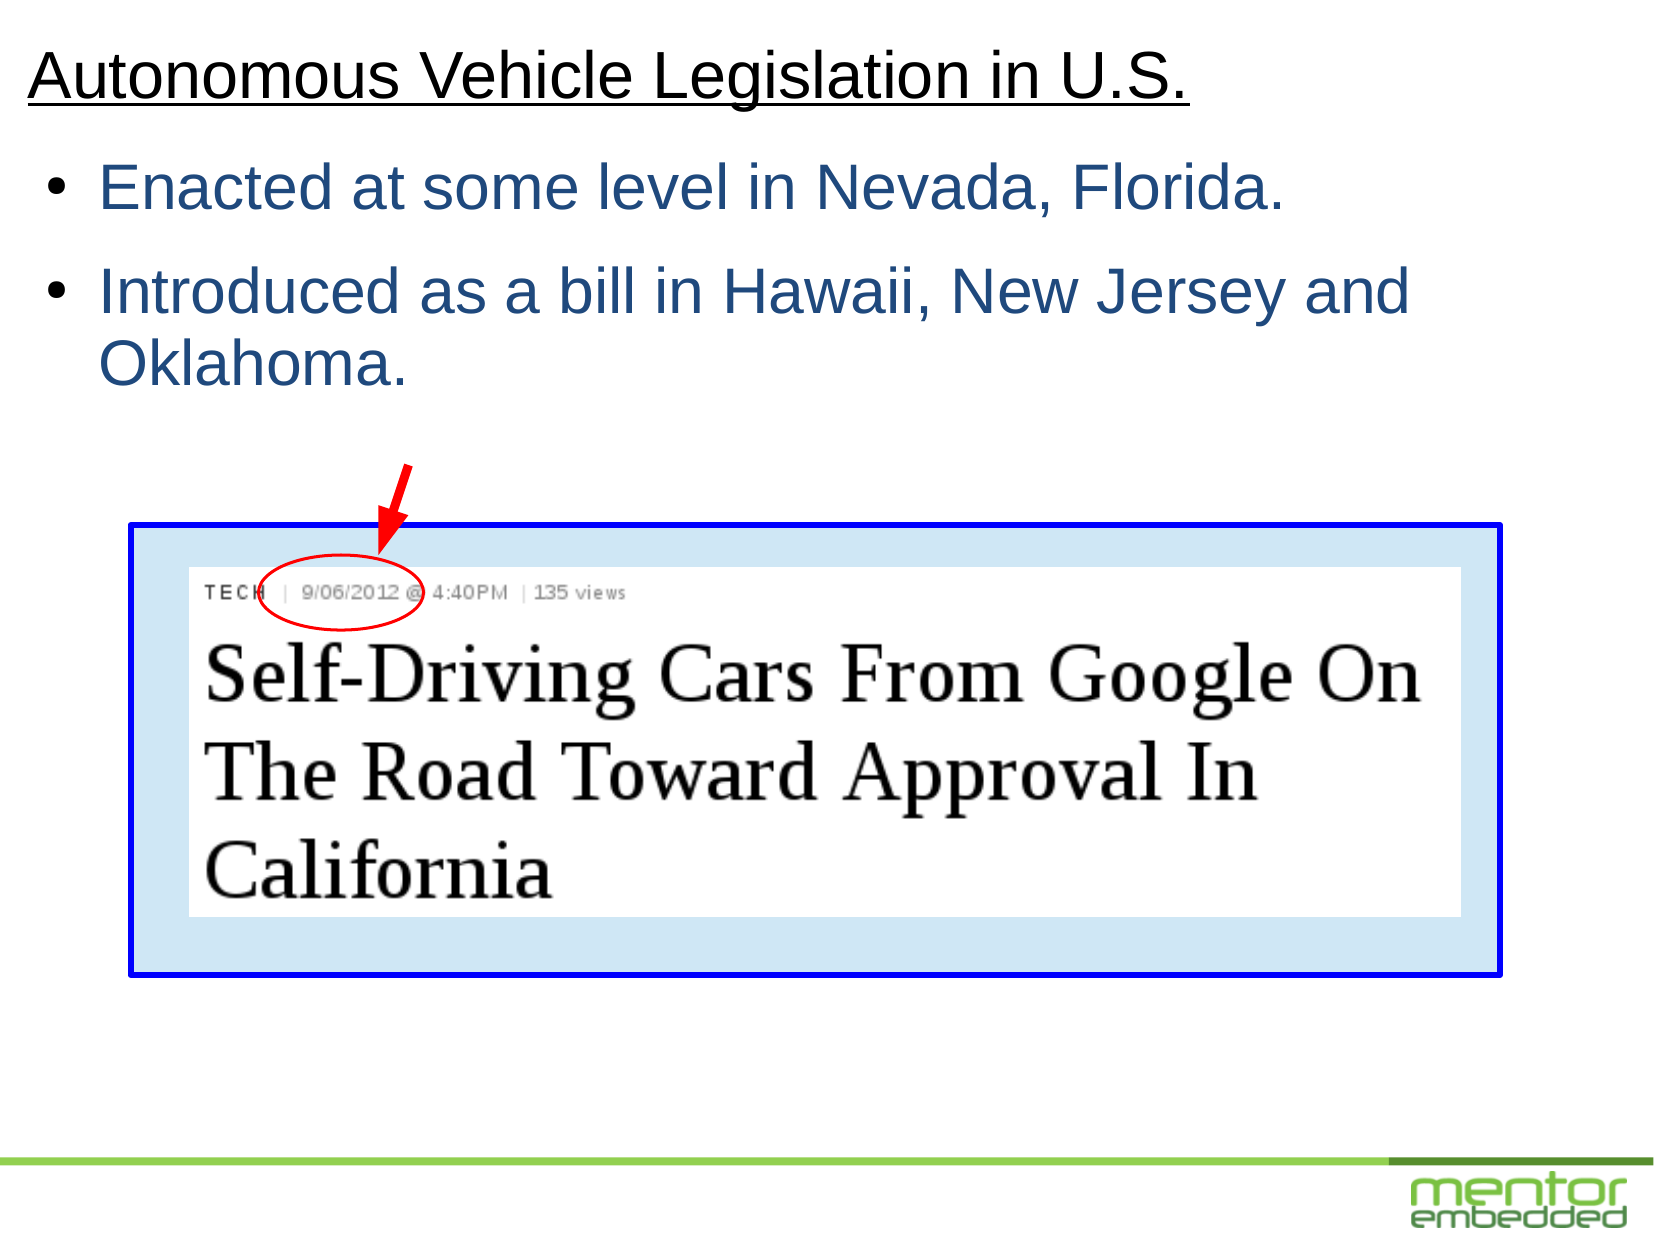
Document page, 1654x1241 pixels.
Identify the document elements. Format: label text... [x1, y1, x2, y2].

picture [1411, 1171, 1627, 1228]
text_box [130, 525, 1501, 976]
list Enacted at some level in Nevada, Florida. Introduced as a bill in Hawaii, New Jersey and Oklahoma. [27, 151, 1638, 1075]
title Autonomous Vehicle Legislation in U.S. [27, 13, 1640, 138]
picture [261, 567, 421, 628]
picture [189, 567, 1461, 917]
